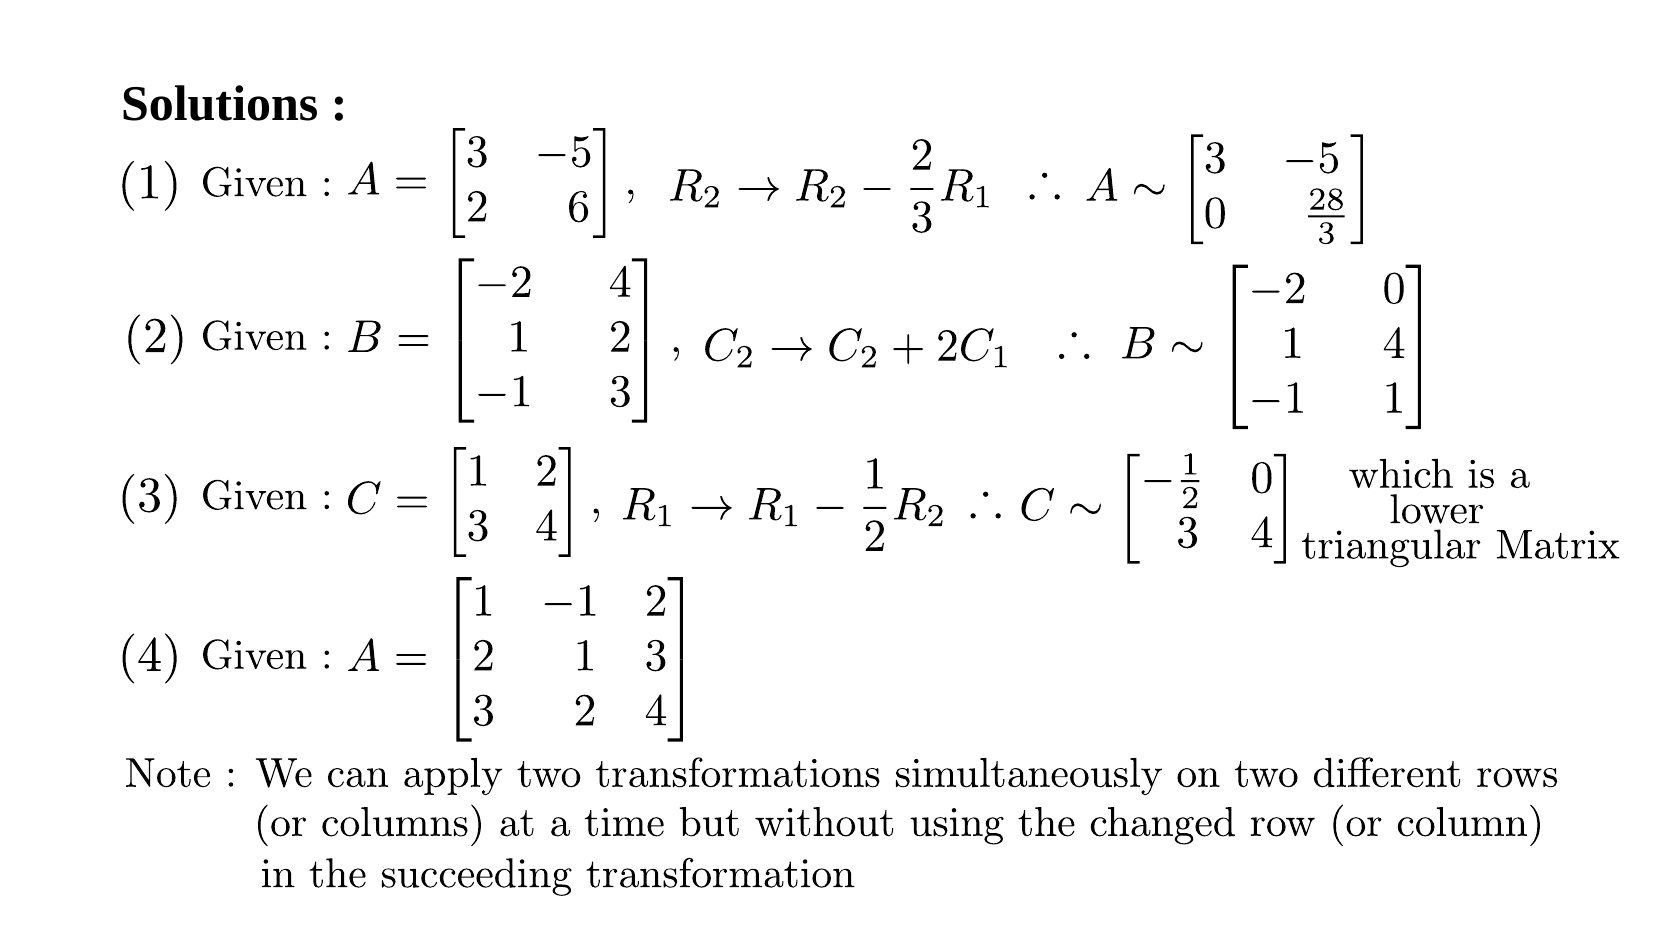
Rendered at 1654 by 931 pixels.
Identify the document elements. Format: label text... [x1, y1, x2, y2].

text_box [202, 639, 330, 670]
text_box [970, 491, 1001, 519]
text_box [202, 320, 329, 351]
text_box [125, 314, 183, 365]
text_box [669, 139, 989, 233]
text_box [1058, 332, 1090, 360]
subtitle Solutions : [47, 41, 1607, 904]
text_box [126, 757, 1558, 796]
text_box [202, 166, 329, 197]
text_box [120, 473, 177, 524]
text_box [347, 258, 680, 423]
text_box [120, 633, 177, 684]
text_box [348, 447, 599, 557]
text_box [1302, 529, 1620, 568]
text_box [256, 804, 1540, 847]
text_box [1029, 172, 1060, 200]
text_box [347, 128, 634, 238]
text_box [1349, 458, 1530, 489]
text_box [348, 577, 683, 742]
text_box [705, 328, 1007, 368]
text_box [1086, 134, 1363, 245]
text_box [261, 857, 855, 896]
text_box [622, 458, 943, 551]
text_box [120, 160, 177, 211]
text_box [202, 479, 330, 511]
text_box [1121, 264, 1421, 430]
text_box [1390, 494, 1484, 524]
text_box [1021, 453, 1286, 564]
